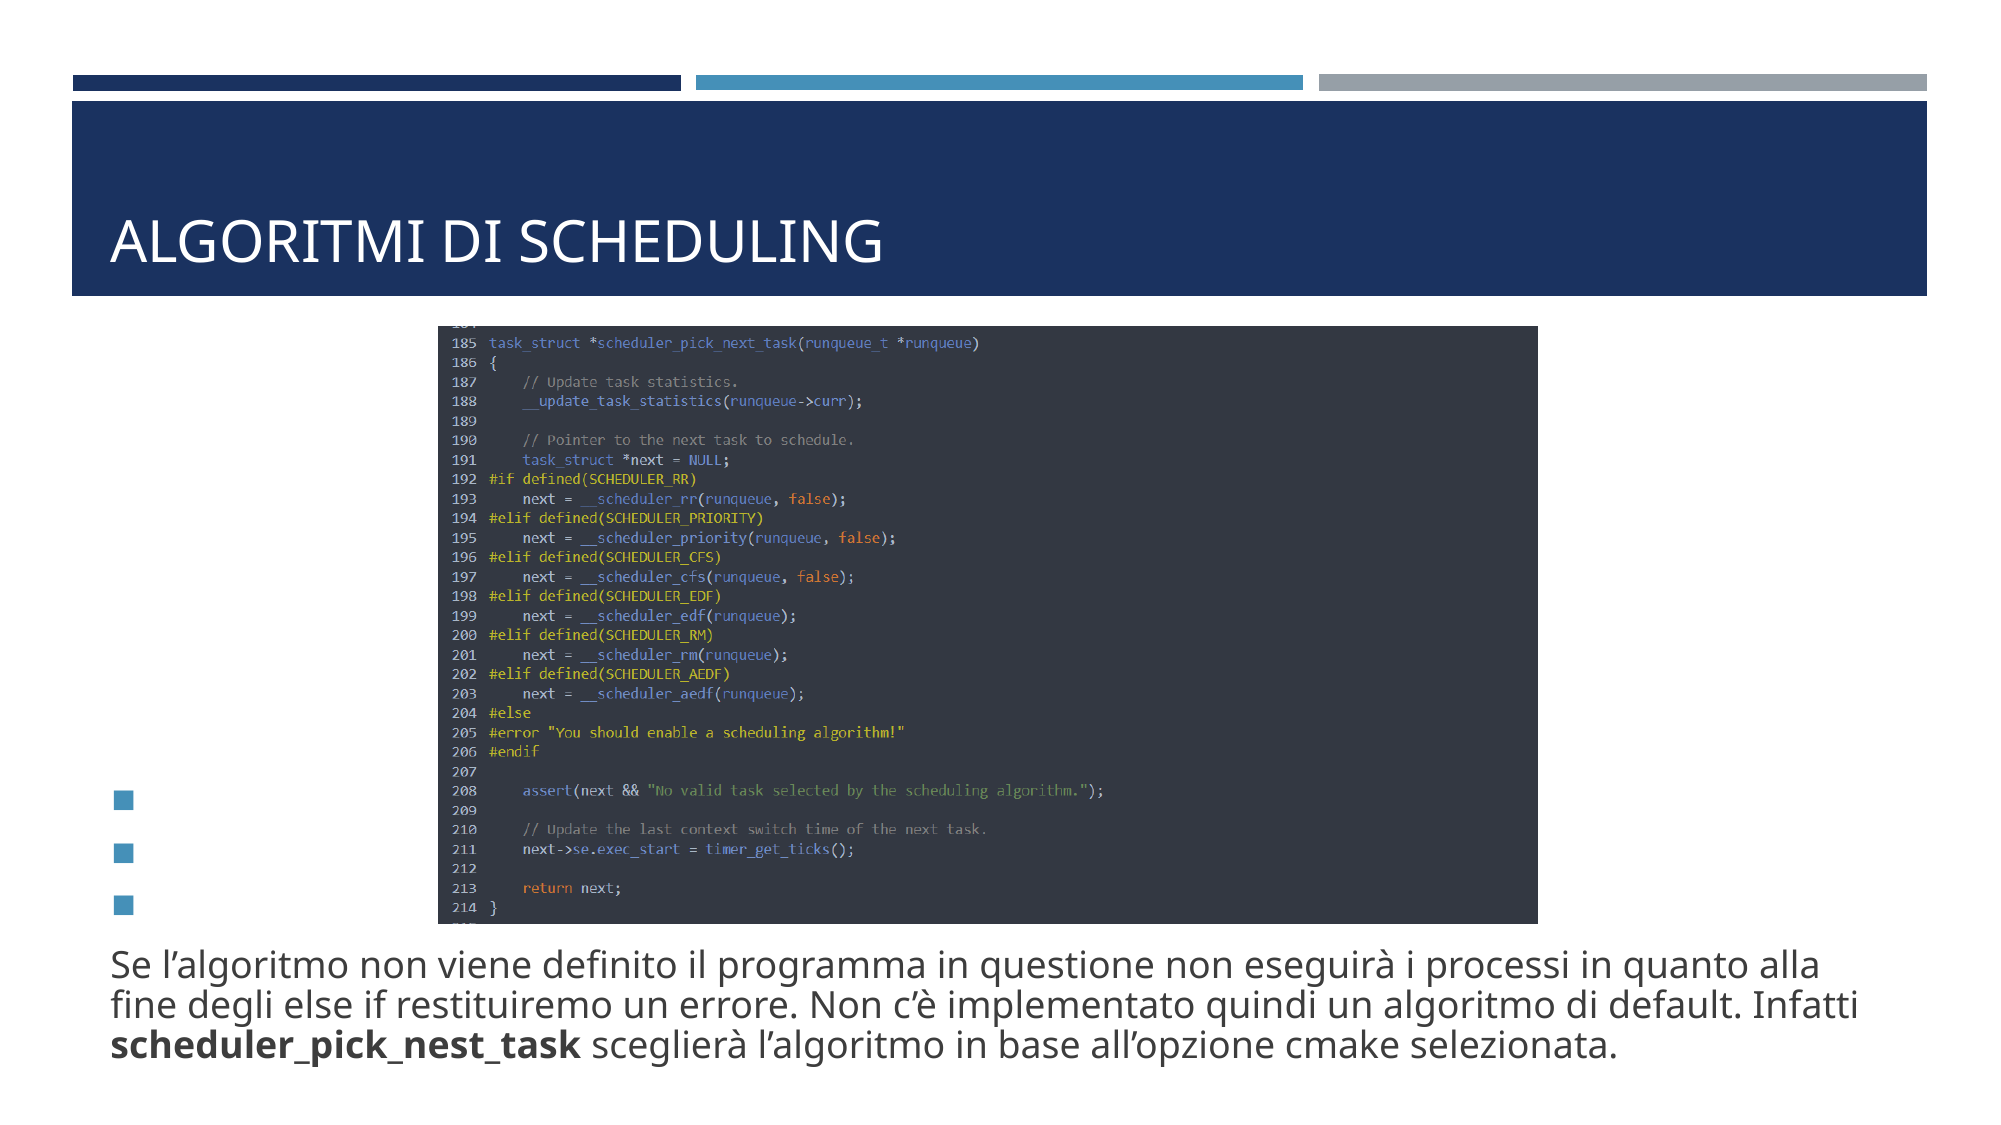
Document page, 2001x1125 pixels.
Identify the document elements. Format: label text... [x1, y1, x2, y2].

picture [438, 326, 1538, 924]
list Se l’algoritmo non viene definito il programma in questione non eseguirà i processi in quanto alla fine degli else if restituiremo un errore. Non c’è implementato quindi un algoritmo di default. Infatti scheduler_pick_nest_task sceglierà l’algoritmo in base all’opzione cmake selezionata. [95, 698, 1905, 1098]
title Algoritmi di Scheduling [95, 115, 1905, 282]
